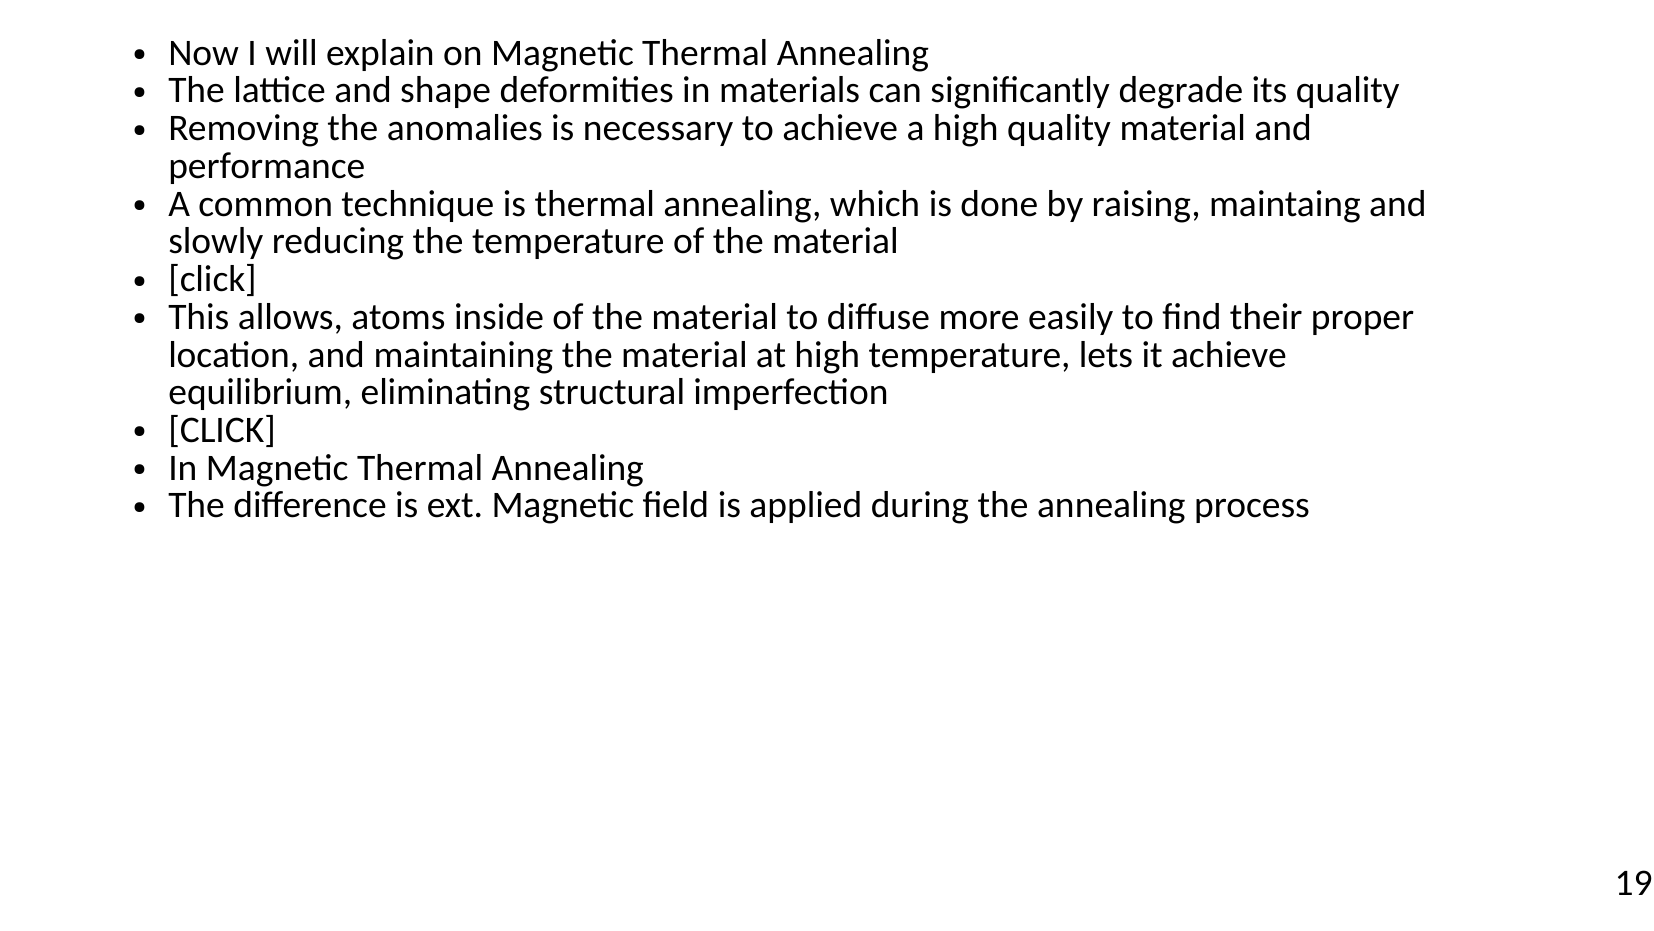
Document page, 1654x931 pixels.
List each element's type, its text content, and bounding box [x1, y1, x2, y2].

text_box Now I will explain on Magnetic Thermal Annealing The lattice and shape deformities in materials can significantly degrade its quality Removing the anomalies is necessary to achieve a high quality material and performance A common technique is thermal annealing, which is done by raising, maintaing and slowly reducing the temperature of the material [click] This allows, atoms inside of the material to diffuse more easily to find their proper location, and maintaining the material at high temperature, lets it achieve equilibrium, eliminating structural imperfection [CLICK] In Magnetic Thermal Annealing The difference is ext. Magnetic field is applied during the annealing process [118, 29, 1447, 535]
text_box <number> [1479, 860, 1654, 931]
